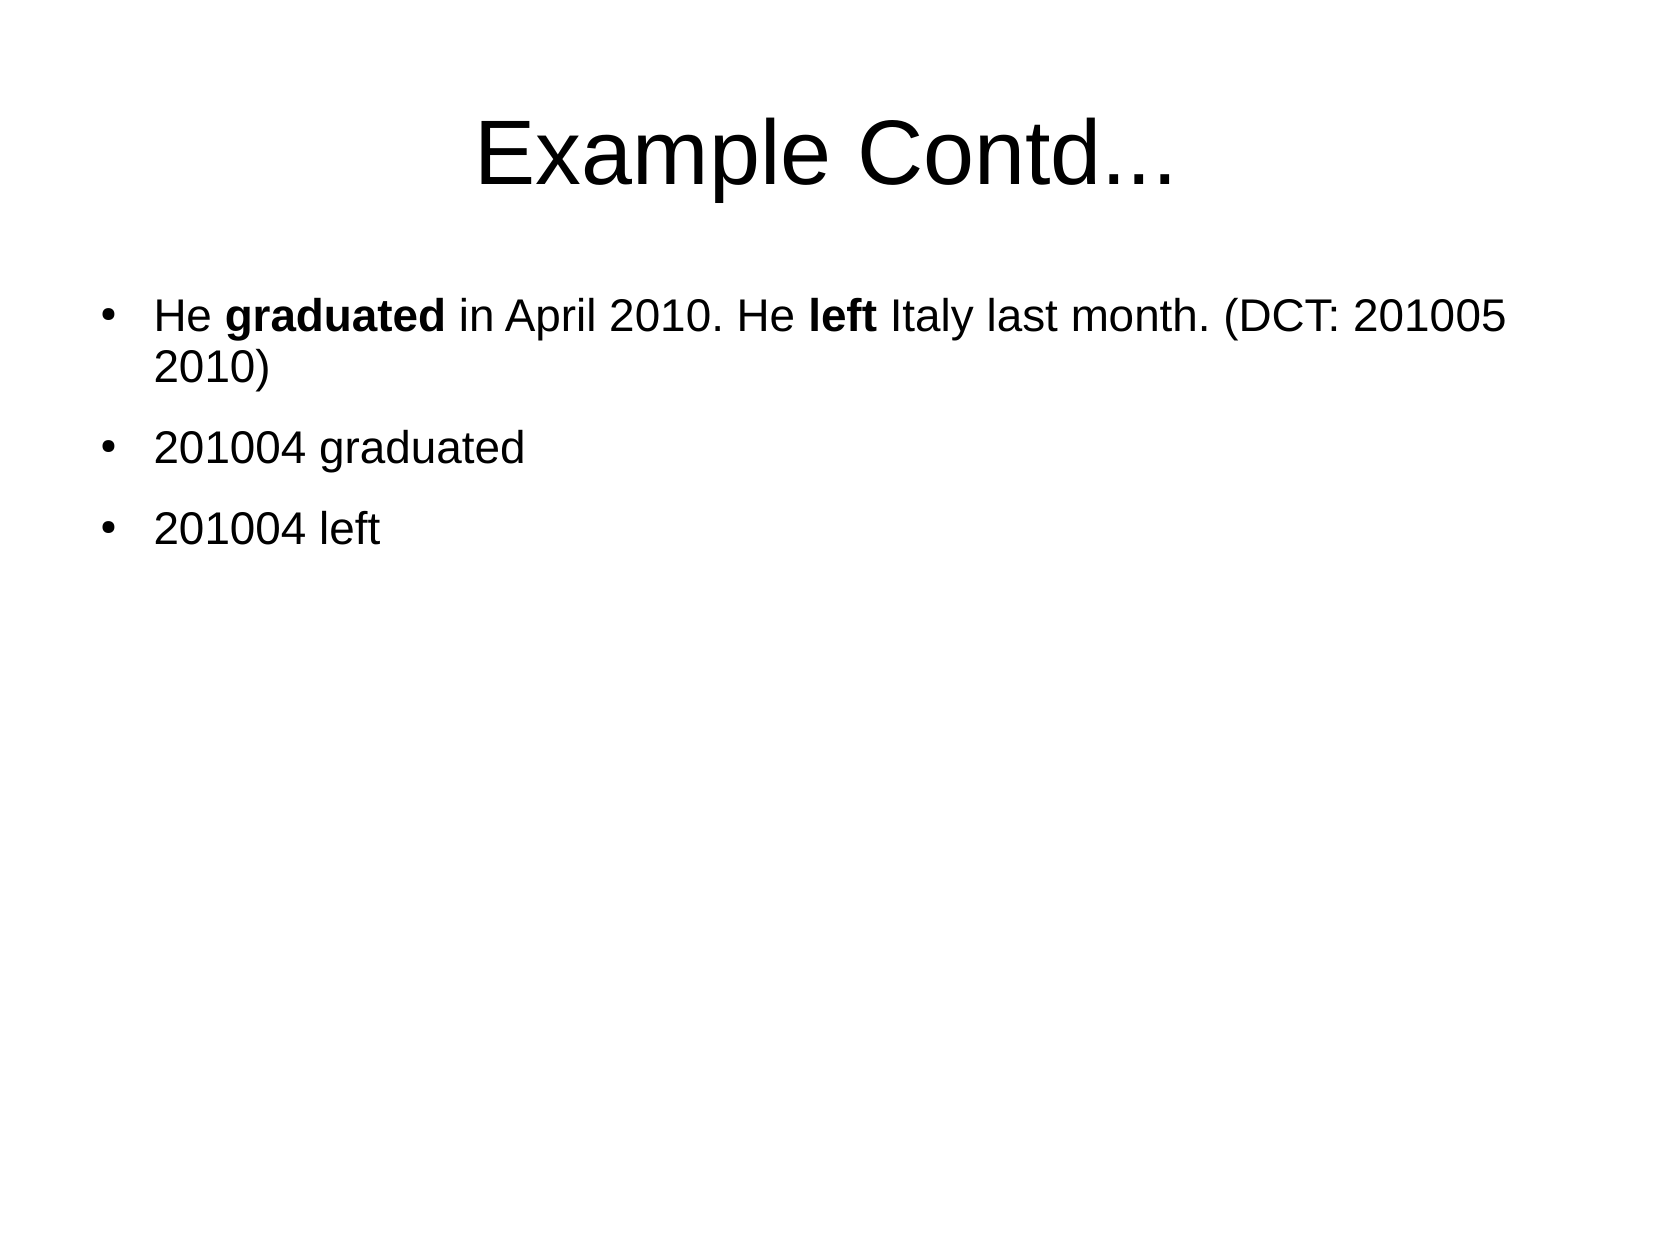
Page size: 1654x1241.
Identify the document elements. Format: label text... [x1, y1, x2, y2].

title Example Contd... [82, 49, 1571, 257]
list He graduated in April 2010. He left Italy last month. (DCT: 2010­05­2010) 2010­04 graduated 2010­04 left [82, 290, 1538, 1010]
